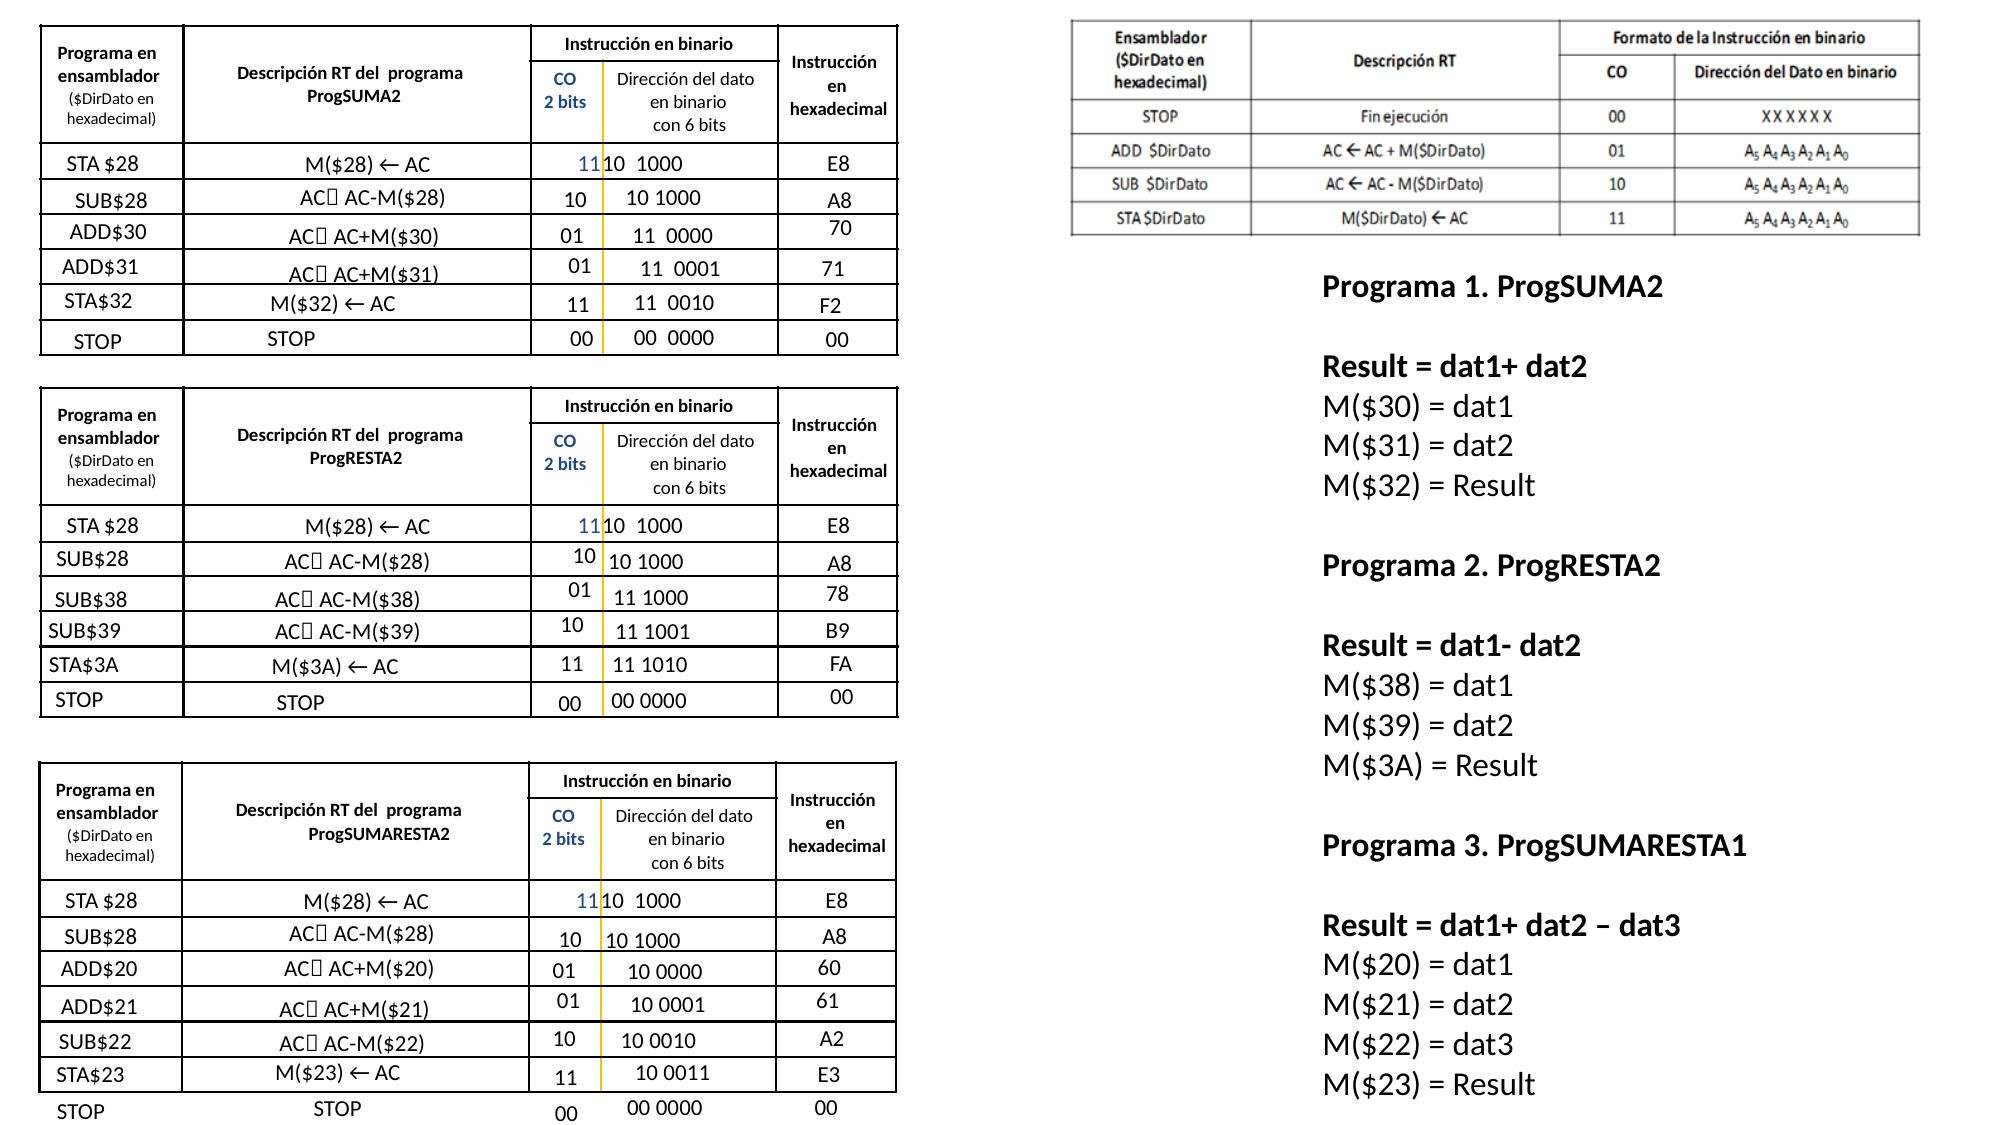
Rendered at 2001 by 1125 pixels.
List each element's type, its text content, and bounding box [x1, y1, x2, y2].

text_box en binario [650, 452, 727, 475]
text_box ADD$20 [60, 953, 240, 982]
text_box 00 [825, 324, 850, 353]
text_box 00 [554, 1098, 579, 1125]
text_box M($3A) ← AC [271, 651, 451, 679]
text_box AC AC-M($22) [279, 1028, 458, 1056]
text_box en [827, 435, 847, 458]
text_box AC AC-M($39) [274, 617, 454, 645]
text_box 10 0000 [626, 956, 722, 981]
text_box Descripción RT del programa [235, 798, 462, 821]
text_box 10 [563, 184, 588, 213]
text_box Dirección del dato [615, 803, 758, 827]
text_box hexadecimal [789, 96, 888, 119]
text_box 10 0001 [630, 989, 725, 1014]
text_box 00 [830, 681, 854, 710]
text_box hexadecimal [788, 833, 887, 857]
text_box 00 [814, 1091, 839, 1120]
text_box 00 0000 [611, 685, 706, 710]
text_box hexadecimal) [66, 107, 157, 128]
text_box SUB$28 [56, 543, 235, 572]
text_box Programa en [57, 402, 162, 426]
text_box ProgRESTA2 [310, 446, 407, 469]
text_box 10 0011 [634, 1057, 730, 1083]
text_box SUB$28 [75, 185, 254, 214]
text_box 71 [821, 253, 846, 282]
text_box F2 [819, 290, 843, 319]
text_box CO [553, 66, 577, 89]
text_box 00 0000 [633, 322, 729, 347]
text_box E8 [825, 885, 849, 914]
text_box M($28) ← AC [303, 887, 482, 915]
text_box STOP [267, 323, 446, 351]
text_box DirDato [82, 87, 135, 107]
text_box M($32) ← AC [269, 288, 449, 317]
text_box 2 bits [544, 452, 587, 475]
text_box 11 1010 [612, 649, 707, 675]
text_box ensamblador [57, 63, 161, 87]
text_box 70 [828, 212, 853, 241]
text_box Dirección del dato [617, 66, 760, 90]
text_box $28 [102, 885, 138, 914]
text_box 10 1000 [602, 510, 697, 535]
text_box en [827, 73, 847, 96]
text_box 61 [815, 985, 840, 1014]
text_box ensamblador [57, 425, 161, 449]
text_box 11 1000 [613, 582, 708, 608]
text_box ProgSUMA2 [307, 84, 406, 107]
text_box 10 [560, 609, 584, 637]
text_box Instrucción [790, 787, 876, 810]
text_box con 6 bits [651, 850, 725, 873]
text_box con 6 bits [653, 475, 727, 498]
text_box E8 [827, 510, 851, 539]
text_box M($28) ← AC [304, 149, 484, 178]
text_box AC AC-M($28) [284, 546, 463, 575]
text_box ($ [66, 825, 80, 844]
text_box Descripción RT del programa [237, 423, 464, 446]
text_box en binario [648, 827, 726, 850]
text_box STOP [73, 326, 253, 355]
text_box 11 1001 [614, 617, 710, 642]
text_box STOP [313, 1093, 492, 1122]
text_box 01 [556, 985, 581, 1014]
text_box AC AC-M($38) [274, 584, 454, 612]
text_box M($28) ← AC [304, 512, 484, 540]
text_box A8 [827, 548, 853, 576]
text_box 10 1000 [608, 546, 703, 571]
text_box STA$3A [48, 650, 228, 678]
text_box STOP [56, 1097, 236, 1125]
text_box CO [552, 803, 575, 827]
text_box SUB$28 [64, 921, 243, 950]
text_box Instrucción [791, 50, 878, 73]
text_box B9 [825, 615, 851, 644]
text_box AC AC+M($30) [289, 221, 468, 250]
text_box Descripción RT del programa [237, 60, 464, 84]
text_box 2 bits [542, 827, 585, 850]
text_box 2 bits [544, 89, 587, 113]
text_box en [137, 87, 159, 108]
text_box 11 [566, 289, 590, 318]
text_box ensamblador [56, 800, 159, 824]
text_box 60 [817, 952, 842, 981]
text_box M($23) ← AC [274, 1057, 454, 1086]
text_box con 6 bits [653, 113, 727, 136]
text_box 01 [568, 575, 592, 603]
text_box A2 [819, 1023, 845, 1051]
text_box 10 [558, 924, 583, 953]
text_box hexadecimal) [65, 844, 156, 865]
picture [1067, 13, 1924, 238]
text_box hexadecimal) [66, 469, 157, 490]
text_box 11 0010 [633, 287, 729, 312]
text_box STA [65, 885, 102, 914]
text_box DirDato [82, 450, 135, 469]
text_box en [135, 825, 157, 846]
text_box $28 [104, 510, 140, 539]
text_box ADD$31 [62, 251, 241, 280]
text_box E8 [827, 148, 851, 177]
text_box en [825, 810, 846, 833]
text_box 01 [568, 250, 592, 278]
text_box 11 0001 [639, 253, 735, 278]
text_box 11 [554, 1062, 578, 1091]
text_box Programa en [55, 777, 160, 801]
text_box [39, 24, 899, 356]
text_box 11 0000 [632, 220, 727, 245]
text_box 10 [572, 540, 597, 568]
text_box Programa en [57, 40, 162, 63]
text_box Instrucción en binario [563, 768, 732, 792]
text_box STOP [276, 687, 456, 716]
text_box 01 [560, 220, 584, 249]
text_box 11 [560, 648, 584, 676]
text_box ($ [68, 450, 82, 469]
text_box FA [829, 648, 853, 677]
text_box ADD$21 [61, 992, 240, 1020]
text_box 00 [558, 688, 583, 717]
text_box STA [66, 148, 104, 177]
text_box SUB$39 [48, 615, 227, 644]
text_box Instrucción en binario [564, 31, 734, 55]
text_box 10 1000 [625, 183, 721, 208]
text_box hexadecimal [789, 458, 888, 482]
text_box en binario [650, 89, 727, 113]
text_box ($ [68, 87, 82, 107]
text_box $28 [104, 148, 140, 177]
text_box [38, 761, 897, 1093]
text_box Dirección del dato [617, 428, 760, 452]
text_box 78 [826, 578, 850, 606]
text_box Instrucción [791, 412, 878, 435]
text_box DirDato [80, 825, 133, 844]
text_box AC AC-M($28) [300, 182, 479, 211]
text_box [39, 386, 899, 718]
text_box ProgSUMARESTA2 [308, 821, 455, 844]
text_box AC AC-M($28) [289, 918, 468, 947]
text_box 01 [552, 956, 577, 984]
text_box 10 [552, 1023, 577, 1051]
text_box 10 0010 [620, 1025, 716, 1050]
text_box CO [553, 428, 577, 452]
text_box SUB$38 [54, 584, 234, 612]
text_box STOP [55, 684, 234, 713]
text_box AC AC+M($20) [284, 953, 463, 981]
text_box Instrucción en binario [564, 393, 734, 417]
text_box STA$23 [56, 1059, 235, 1087]
text_box ADD$30 [69, 217, 249, 245]
text_box 10 1000 [600, 885, 696, 910]
text_box 10 1000 [605, 925, 700, 950]
text_box en [137, 450, 159, 471]
text_box 11 [577, 510, 602, 539]
text_box 11 [575, 885, 600, 914]
text_box AC AC+M($21) [279, 994, 458, 1022]
text_box E3 [817, 1059, 841, 1087]
text_box 10 1000 [602, 148, 697, 173]
text_box 00 0000 [626, 1092, 722, 1117]
text_box SUB$22 [58, 1026, 238, 1055]
text_box 11 [577, 148, 602, 177]
text_box STA$32 [64, 285, 243, 314]
text_box A8 [822, 921, 848, 949]
text_box A8 [827, 186, 853, 214]
text_box AC AC+M($31) [289, 259, 468, 287]
text_box Programa 1. ProgSUMA2 Result = dat1+ dat2 M($30) = dat1 M($31) = dat2 M($32) = Result Programa 2. ProgRESTA2 Result = dat1- dat2 M($38) = dat1 M($39) = dat2 M($3A) = Result Programa 3. ProgSUMARESTA1 Result = dat1+ dat2 – dat3 M($20) = dat1 M($21) = dat2 M($22) = dat3 M($23) = Result [1307, 256, 1941, 1110]
text_box 00 [570, 323, 594, 352]
text_box STA [66, 510, 104, 539]
